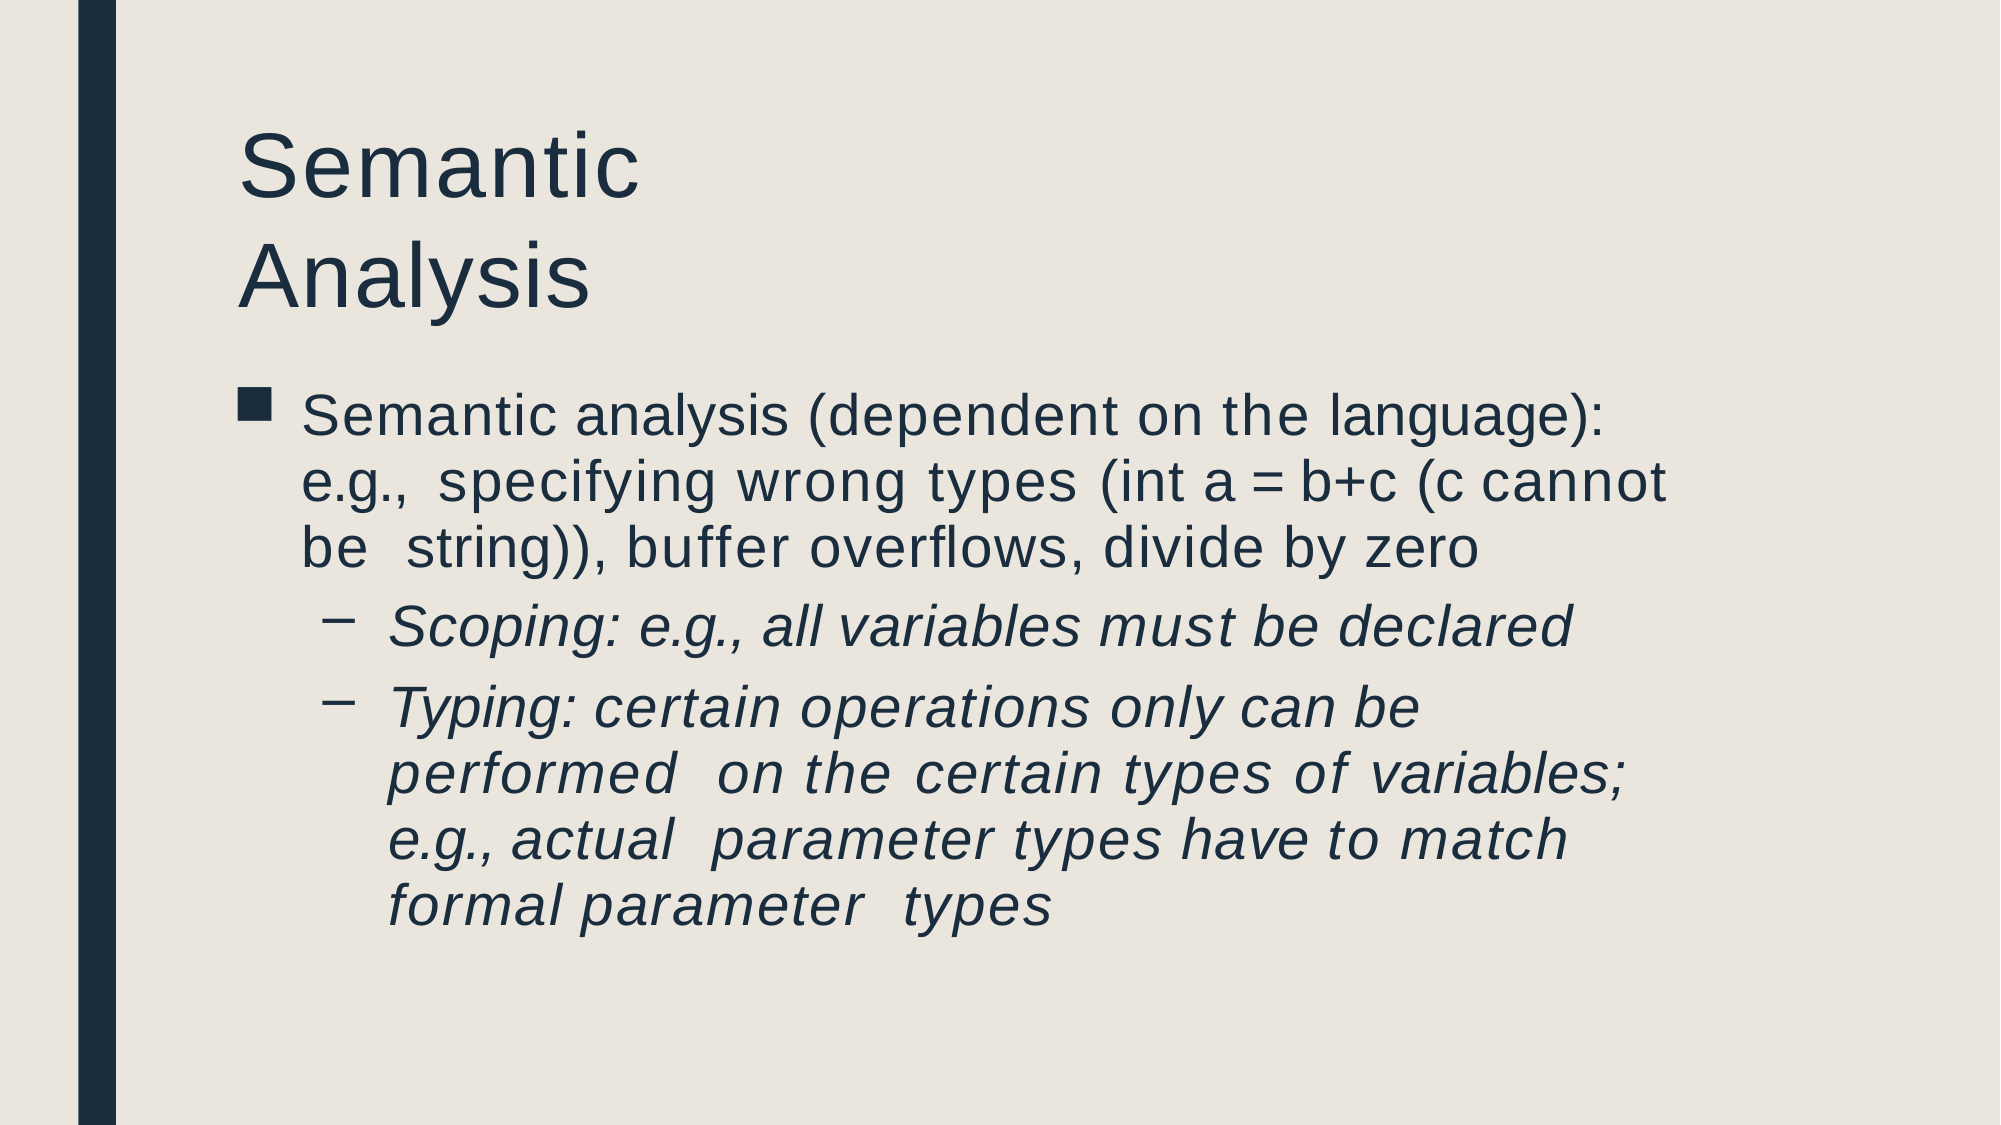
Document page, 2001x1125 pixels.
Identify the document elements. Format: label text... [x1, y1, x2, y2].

title Semantic Analysis [236, 103, 1021, 326]
text_box Semantic analysis (dependent on the language): e.g., specifying wrong types (int a = b+c (c cannot be string)), buffer overﬂows, divide by zero Scoping: e.g., all variables must be declared Typing: certain operations only can be performed on the certain types of variables; e.g., actual parameter types have to match formal parameter types [230, 373, 1723, 938]
